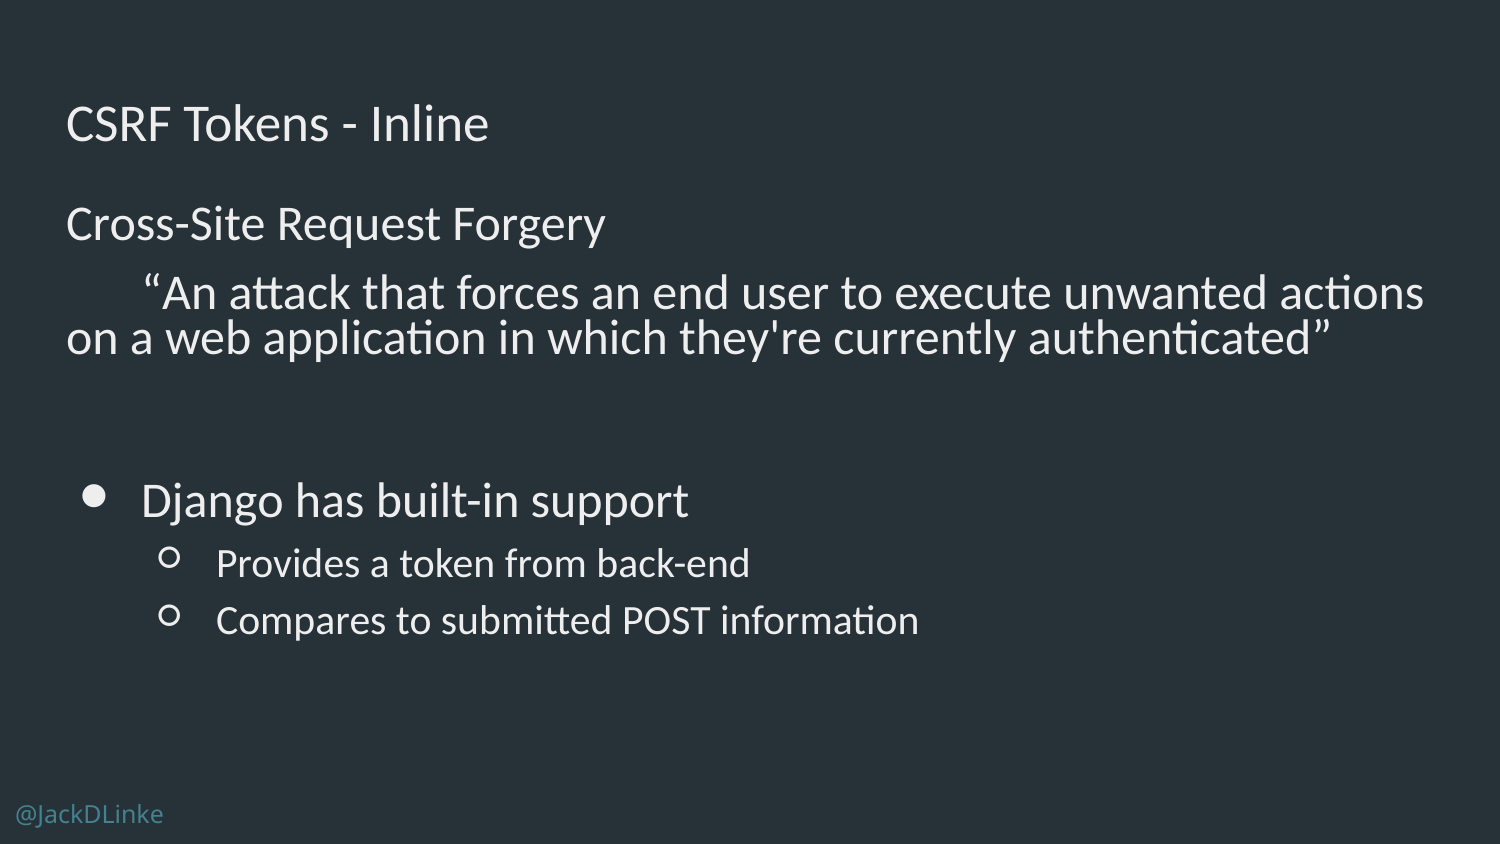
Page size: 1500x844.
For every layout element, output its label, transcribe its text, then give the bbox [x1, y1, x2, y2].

title CSRF Tokens - Inline [51, 72, 1449, 167]
list Cross-Site Request Forgery “An attack that forces an end user to execute unwanted actions on a web application in which they're currently authenticated” Django has built-in support Provides a token from back-end Compares to submitted POST information [51, 189, 1449, 750]
